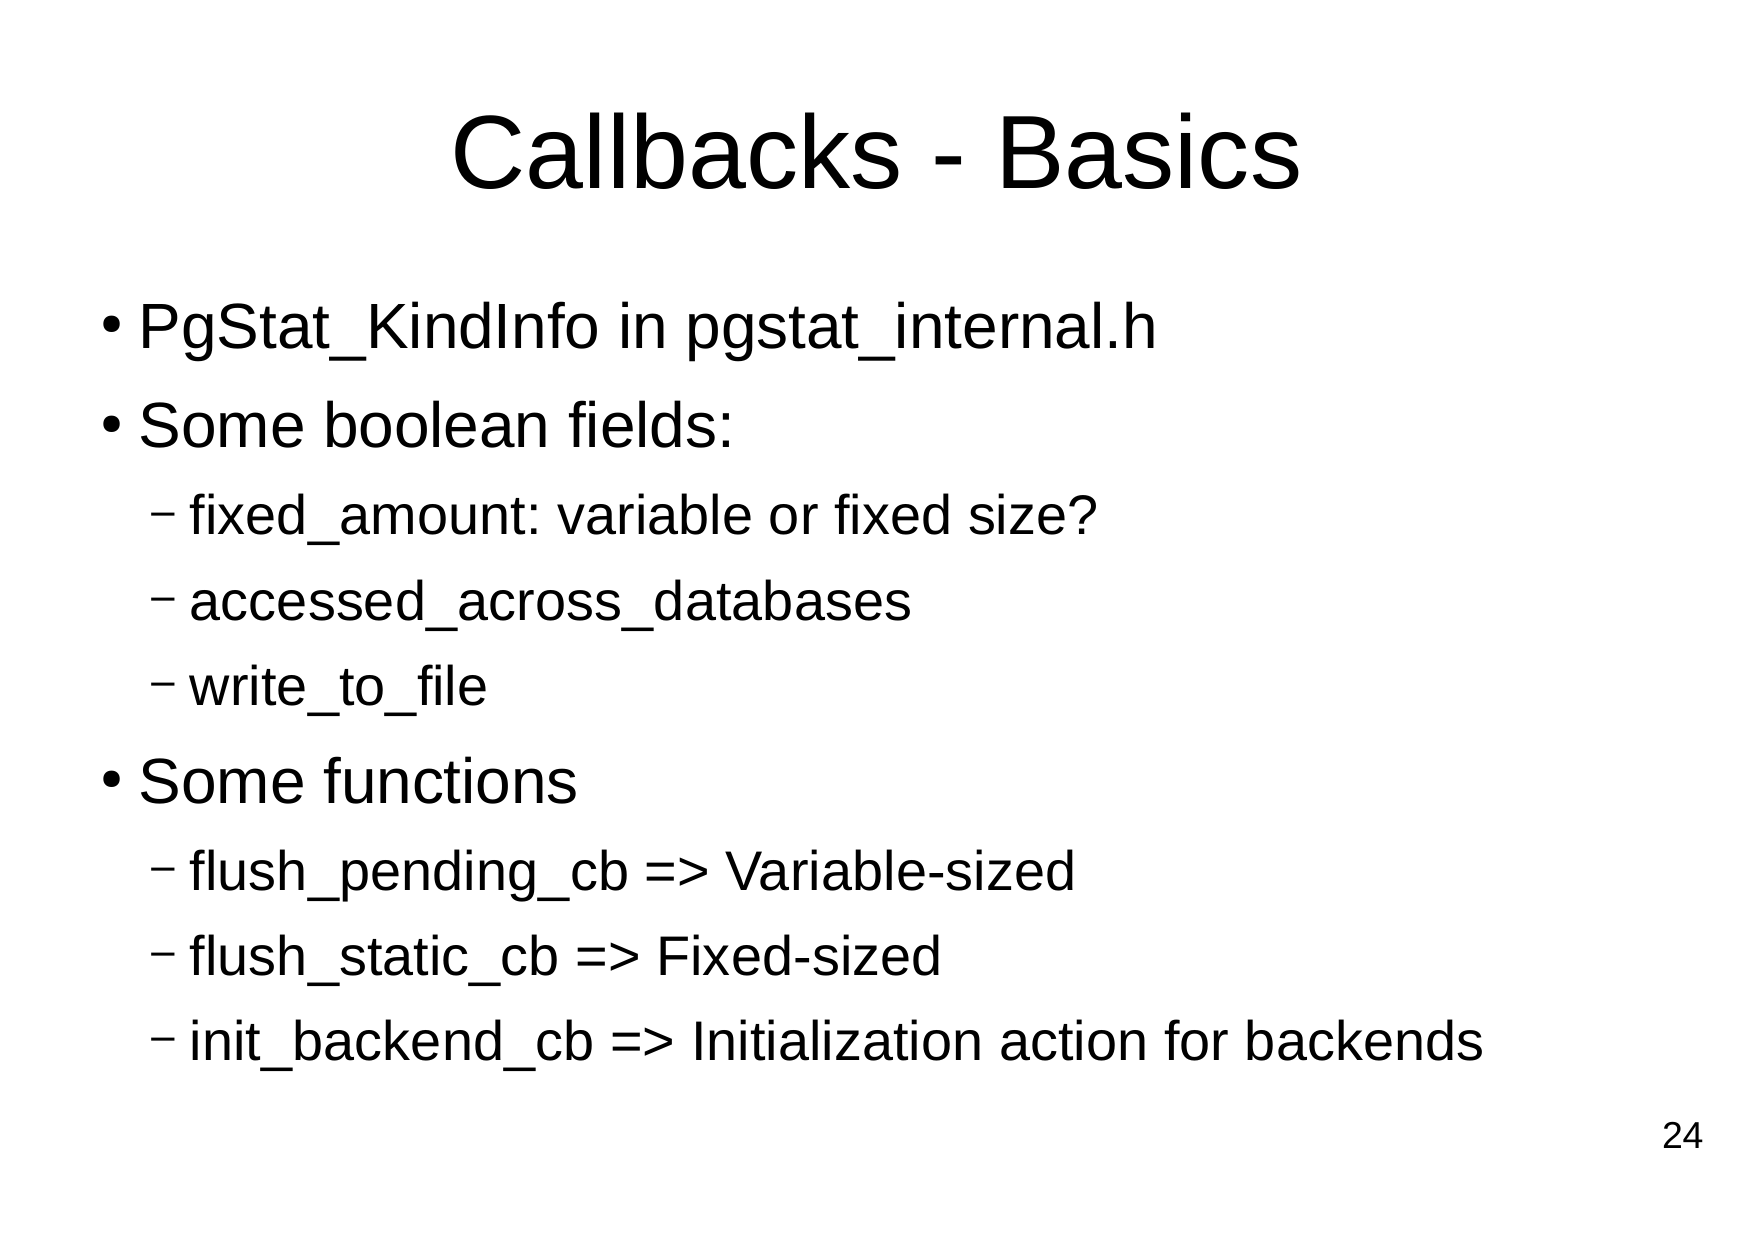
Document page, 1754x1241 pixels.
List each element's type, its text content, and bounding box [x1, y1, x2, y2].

title Callbacks - Basics [87, 49, 1667, 257]
list PgStat_KindInfo in pgstat_internal.h Some boolean fields: fixed_amount: variable or fixed size? accessed_across_databases write_to_file Some functions flush_pending_cb => Variable-sized flush_static_cb => Fixed-sized init_backend_cb => Initialization action for backends [87, 290, 1667, 1081]
text_box <number> [1447, 1106, 1719, 1201]
